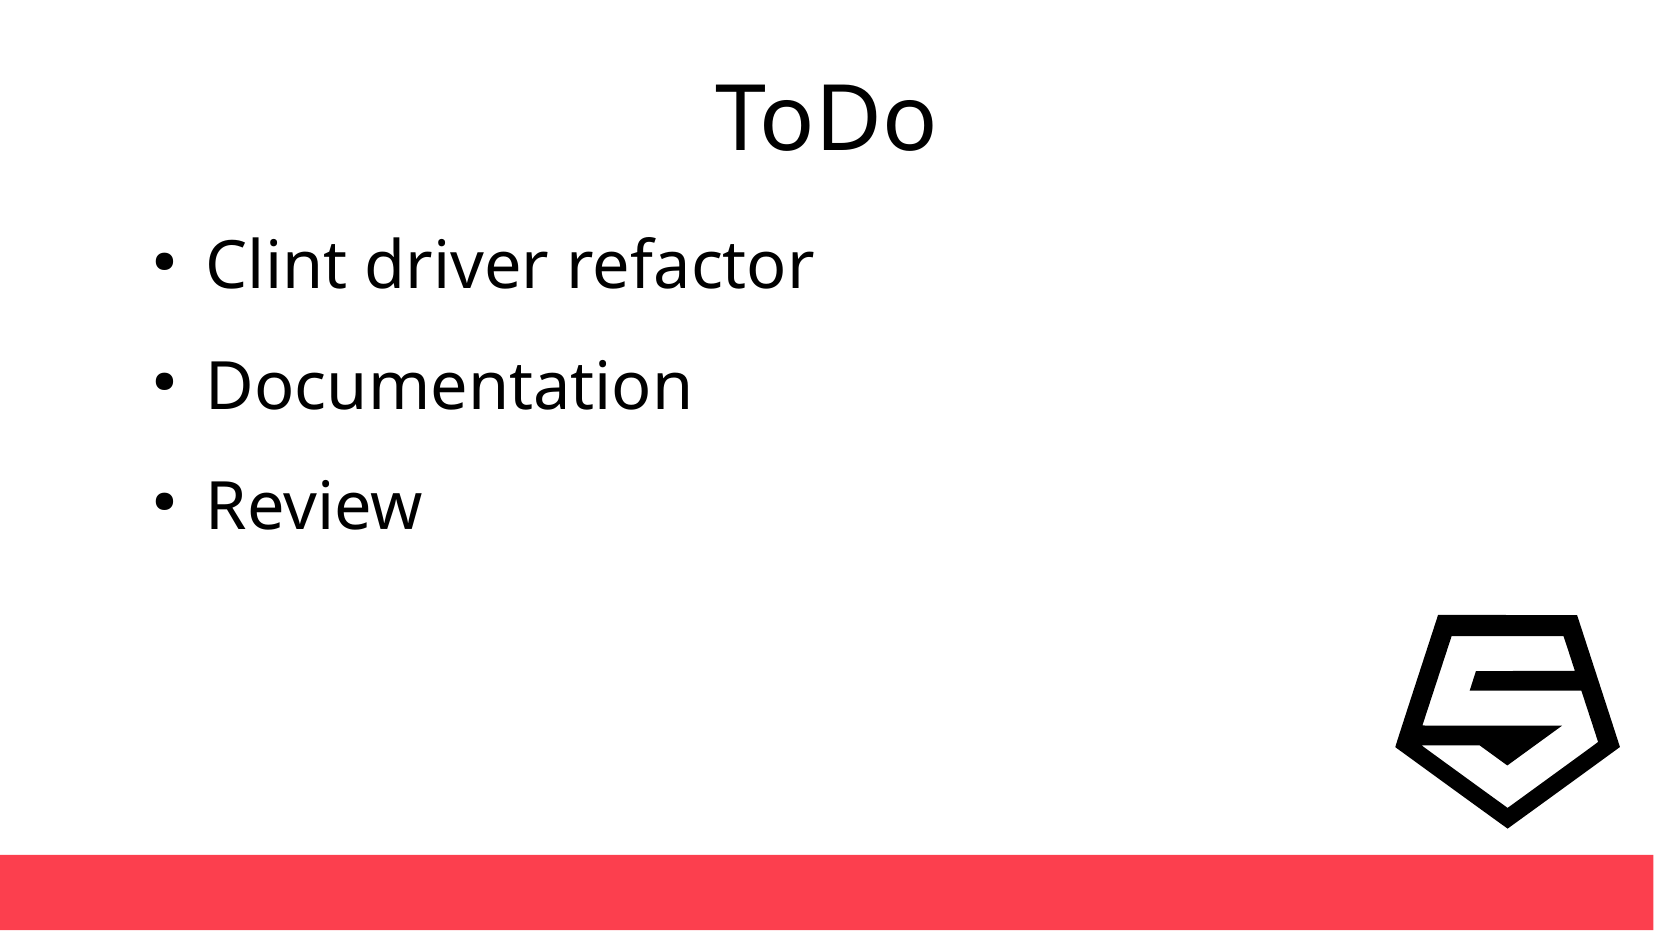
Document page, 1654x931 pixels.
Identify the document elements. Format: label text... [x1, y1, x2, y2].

title ToDo [82, 37, 1571, 193]
list Clint driver refactor Documentation Review [134, 217, 1571, 810]
